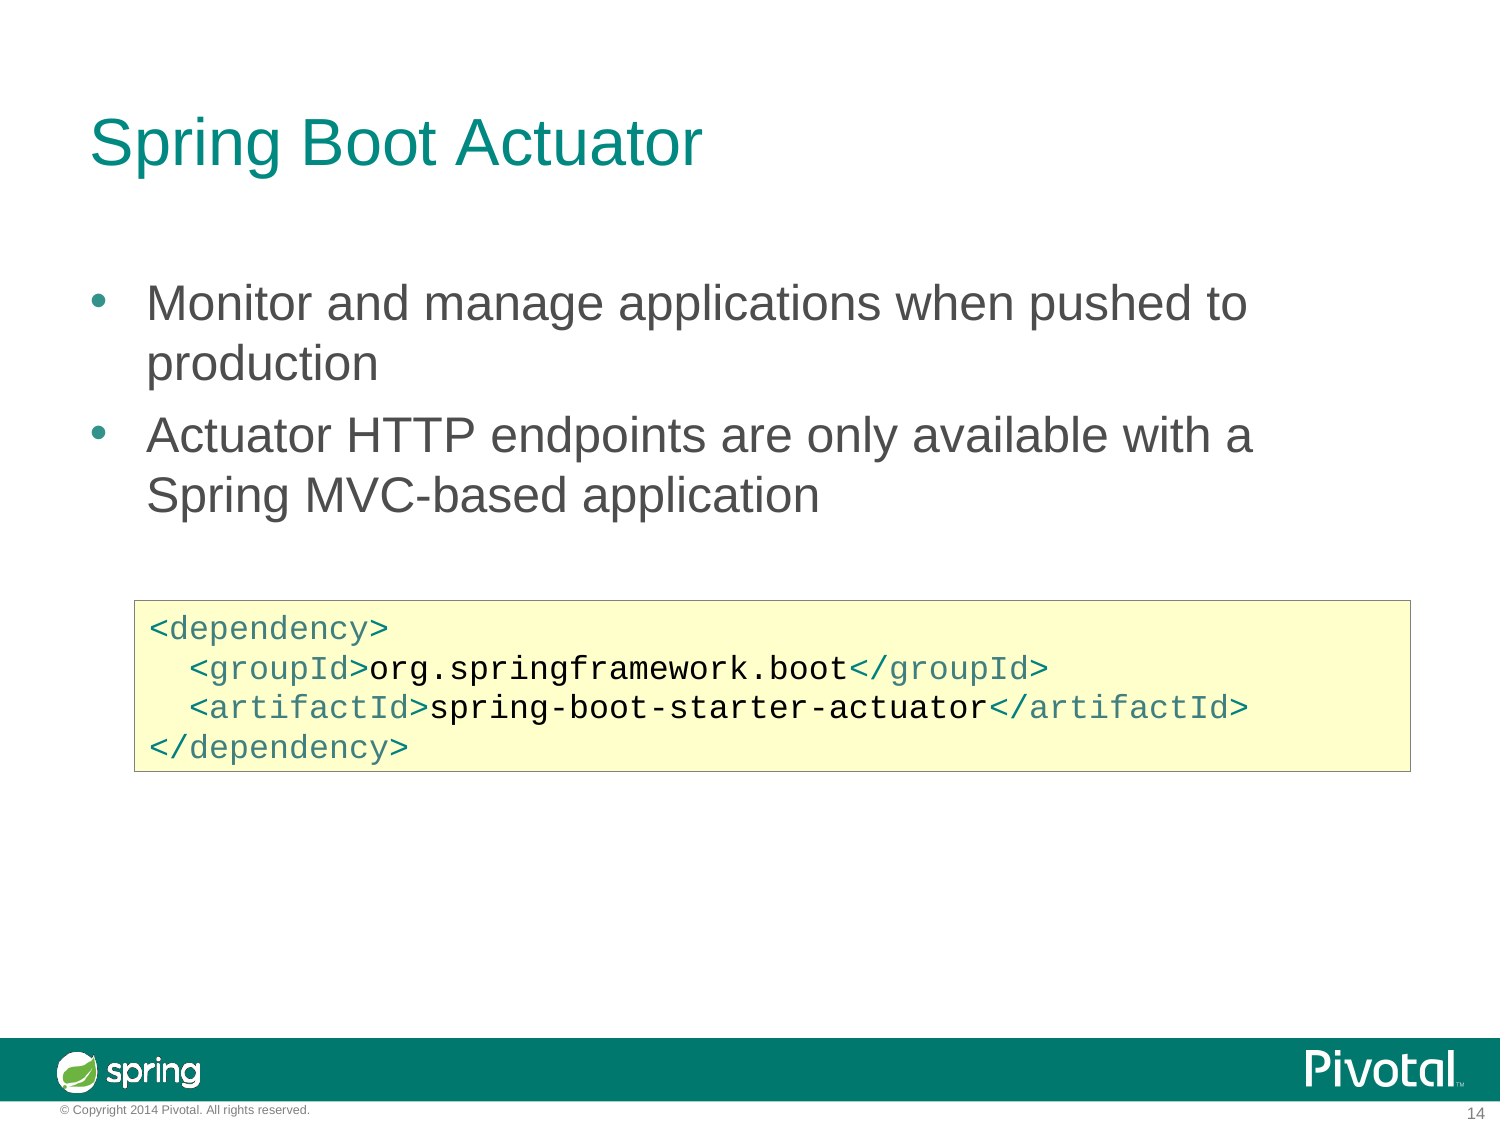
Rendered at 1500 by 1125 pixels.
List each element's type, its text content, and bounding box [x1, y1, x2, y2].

list Monitor and manage applications when pushed to production Actuator HTTP endpoints are only available with a Spring MVC-based application [75, 262, 1426, 531]
text_box <dependency> <groupId>org.springframework.boot</groupId> <artifactId>spring-boot-starter-actuator</artifactId> </dependency> [134, 600, 1411, 772]
title Spring Boot Actuator [75, 45, 1426, 233]
picture [1306, 1050, 1464, 1087]
picture [32, 1041, 210, 1103]
